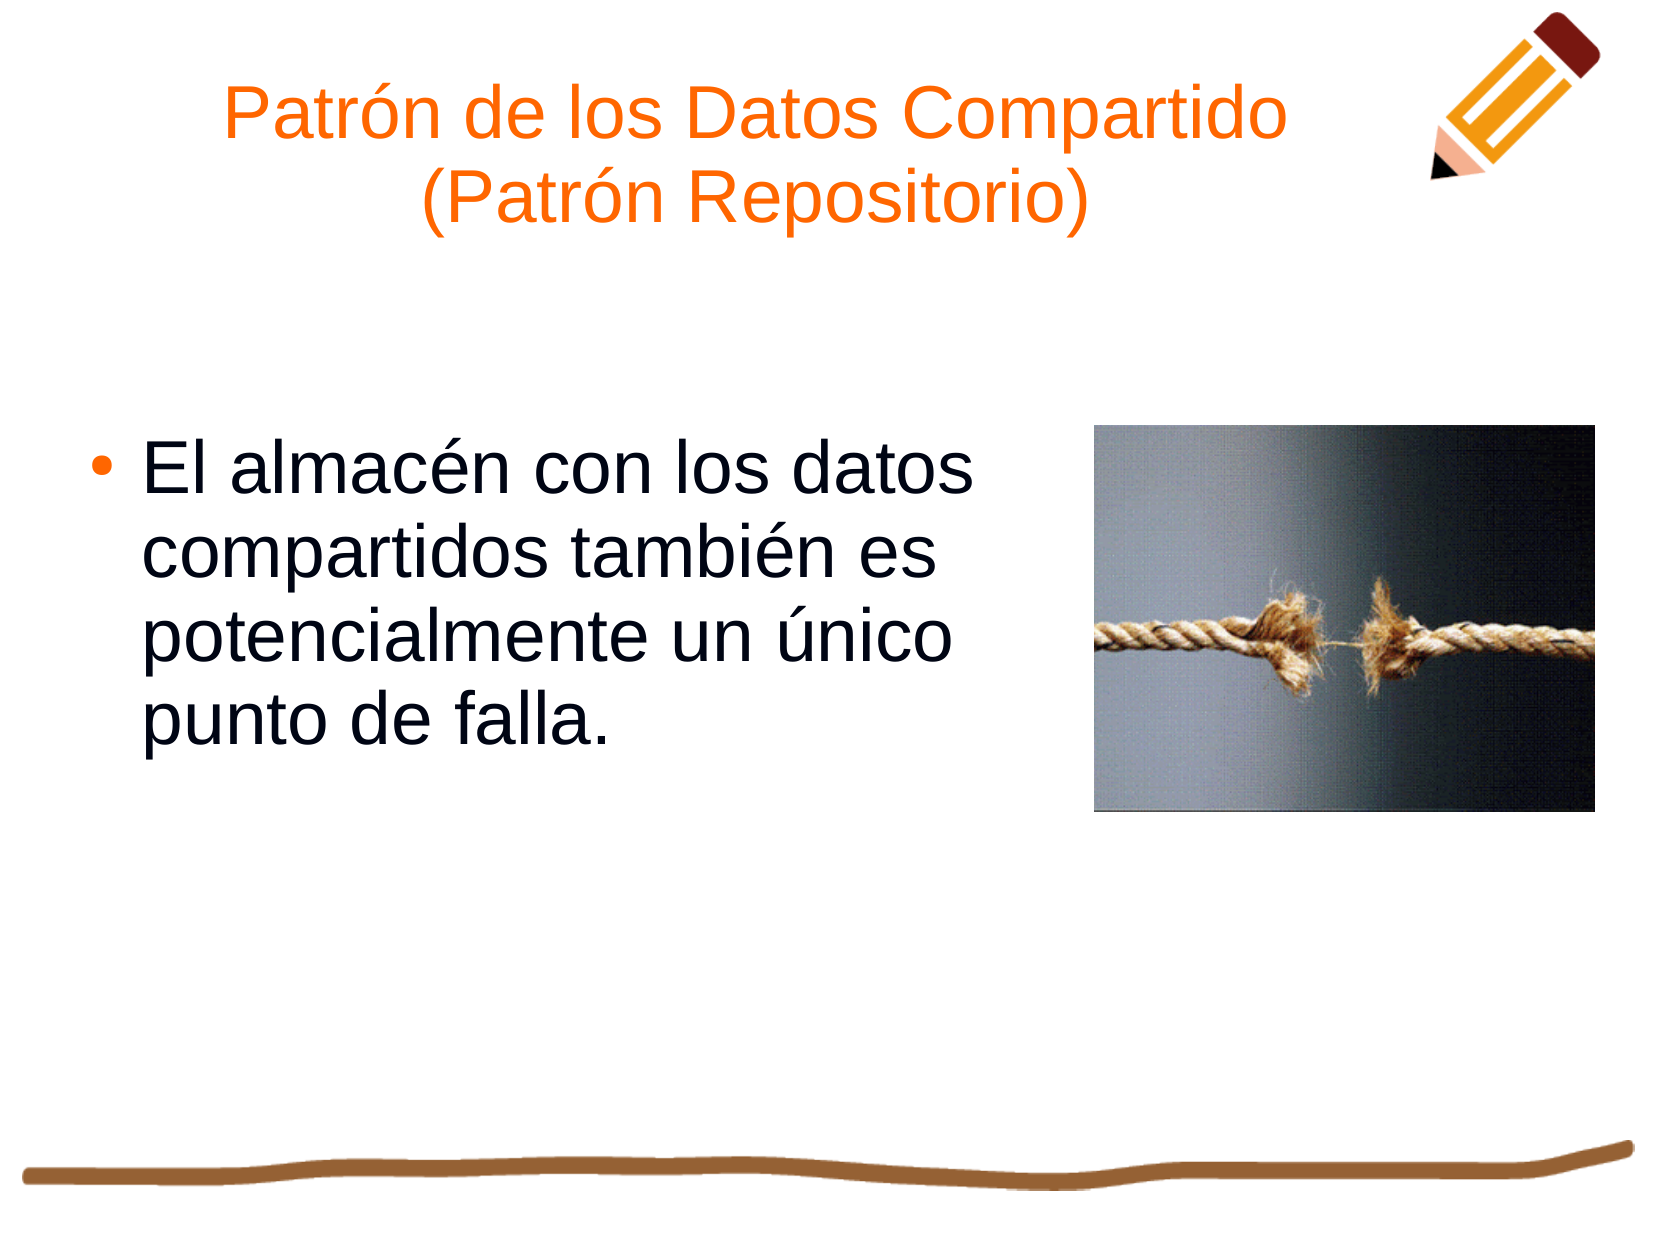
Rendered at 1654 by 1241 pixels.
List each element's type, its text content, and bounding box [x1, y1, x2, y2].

title Patrón de los Datos Compartido (Patrón Repositorio) [82, 70, 1430, 239]
list El almacén con los datos compartidos también es potencialmente un único punto de falla. [70, 425, 1087, 792]
picture [22, 1140, 1635, 1191]
picture [1094, 425, 1595, 812]
picture [1430, 12, 1601, 181]
